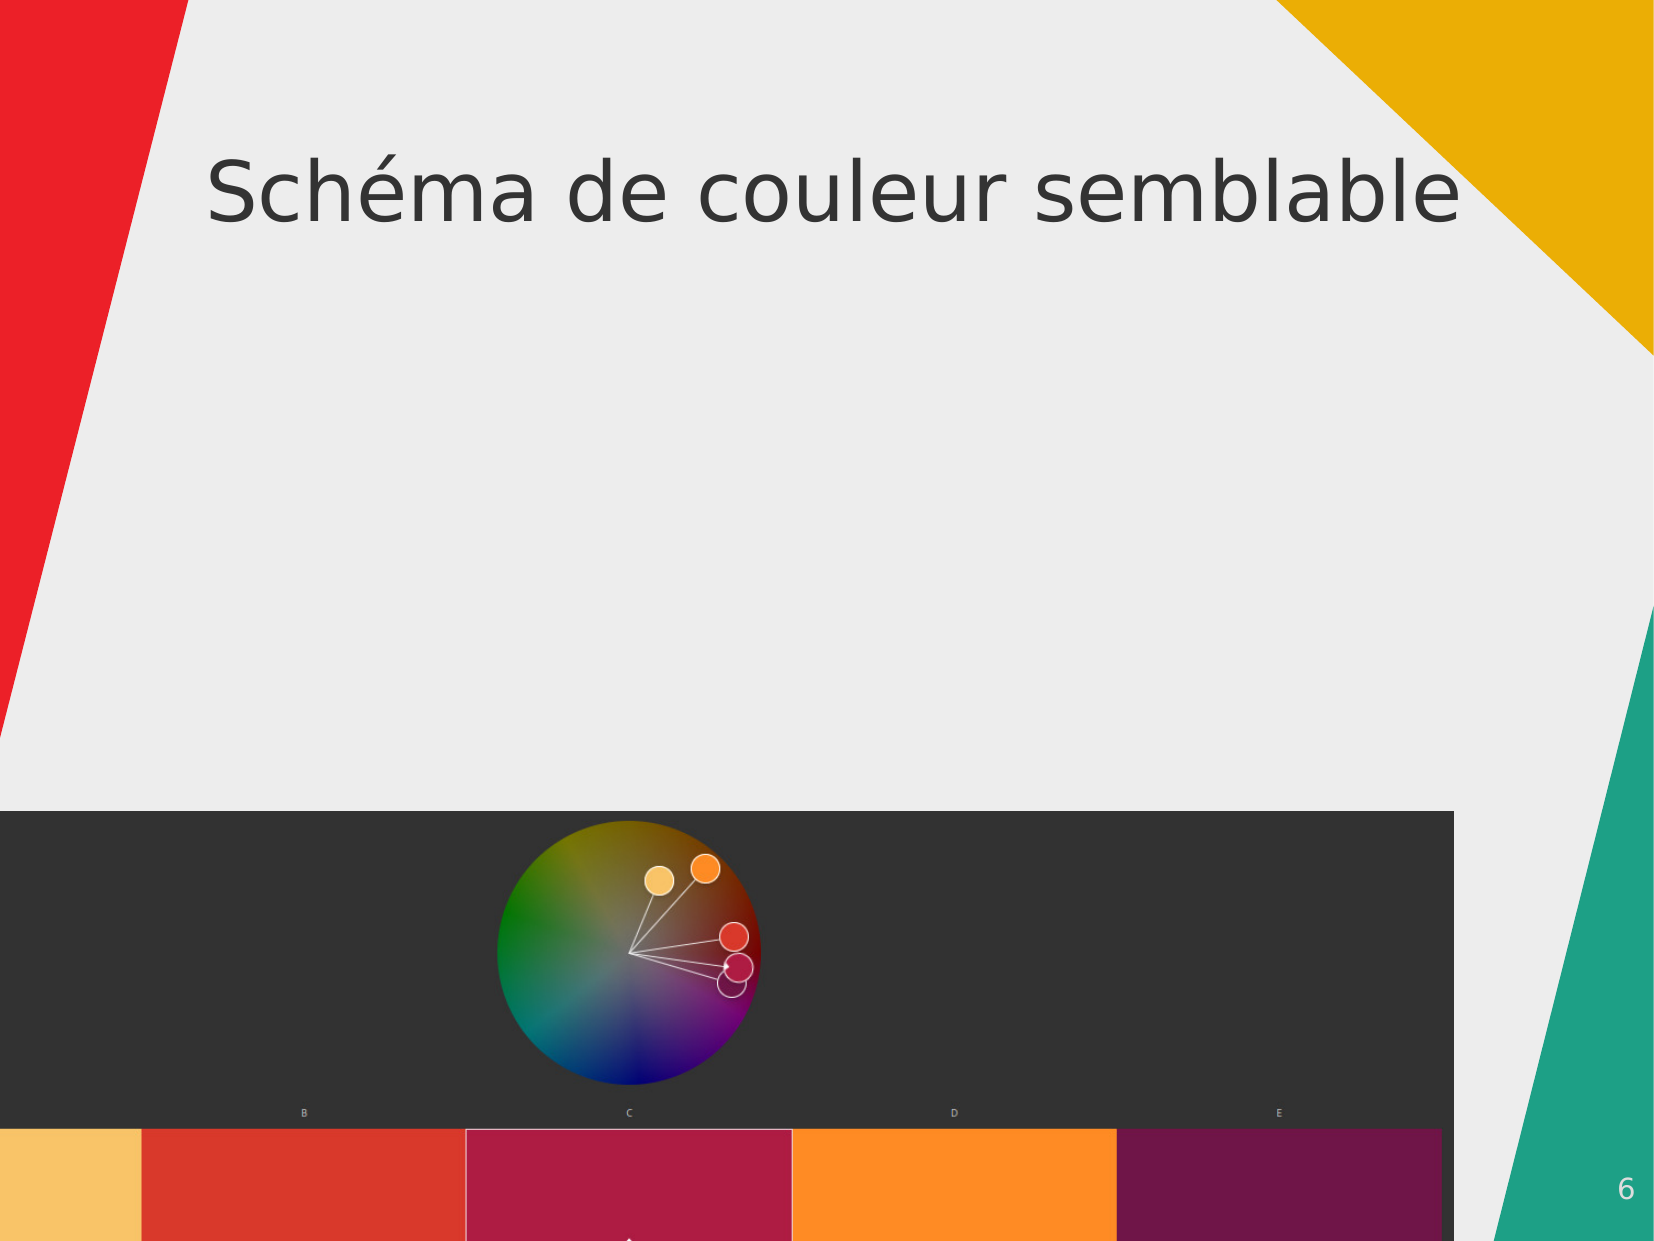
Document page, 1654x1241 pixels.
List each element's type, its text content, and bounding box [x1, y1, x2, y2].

picture [0, 811, 1454, 1241]
title Schéma de couleur semblable [122, 94, 1547, 292]
